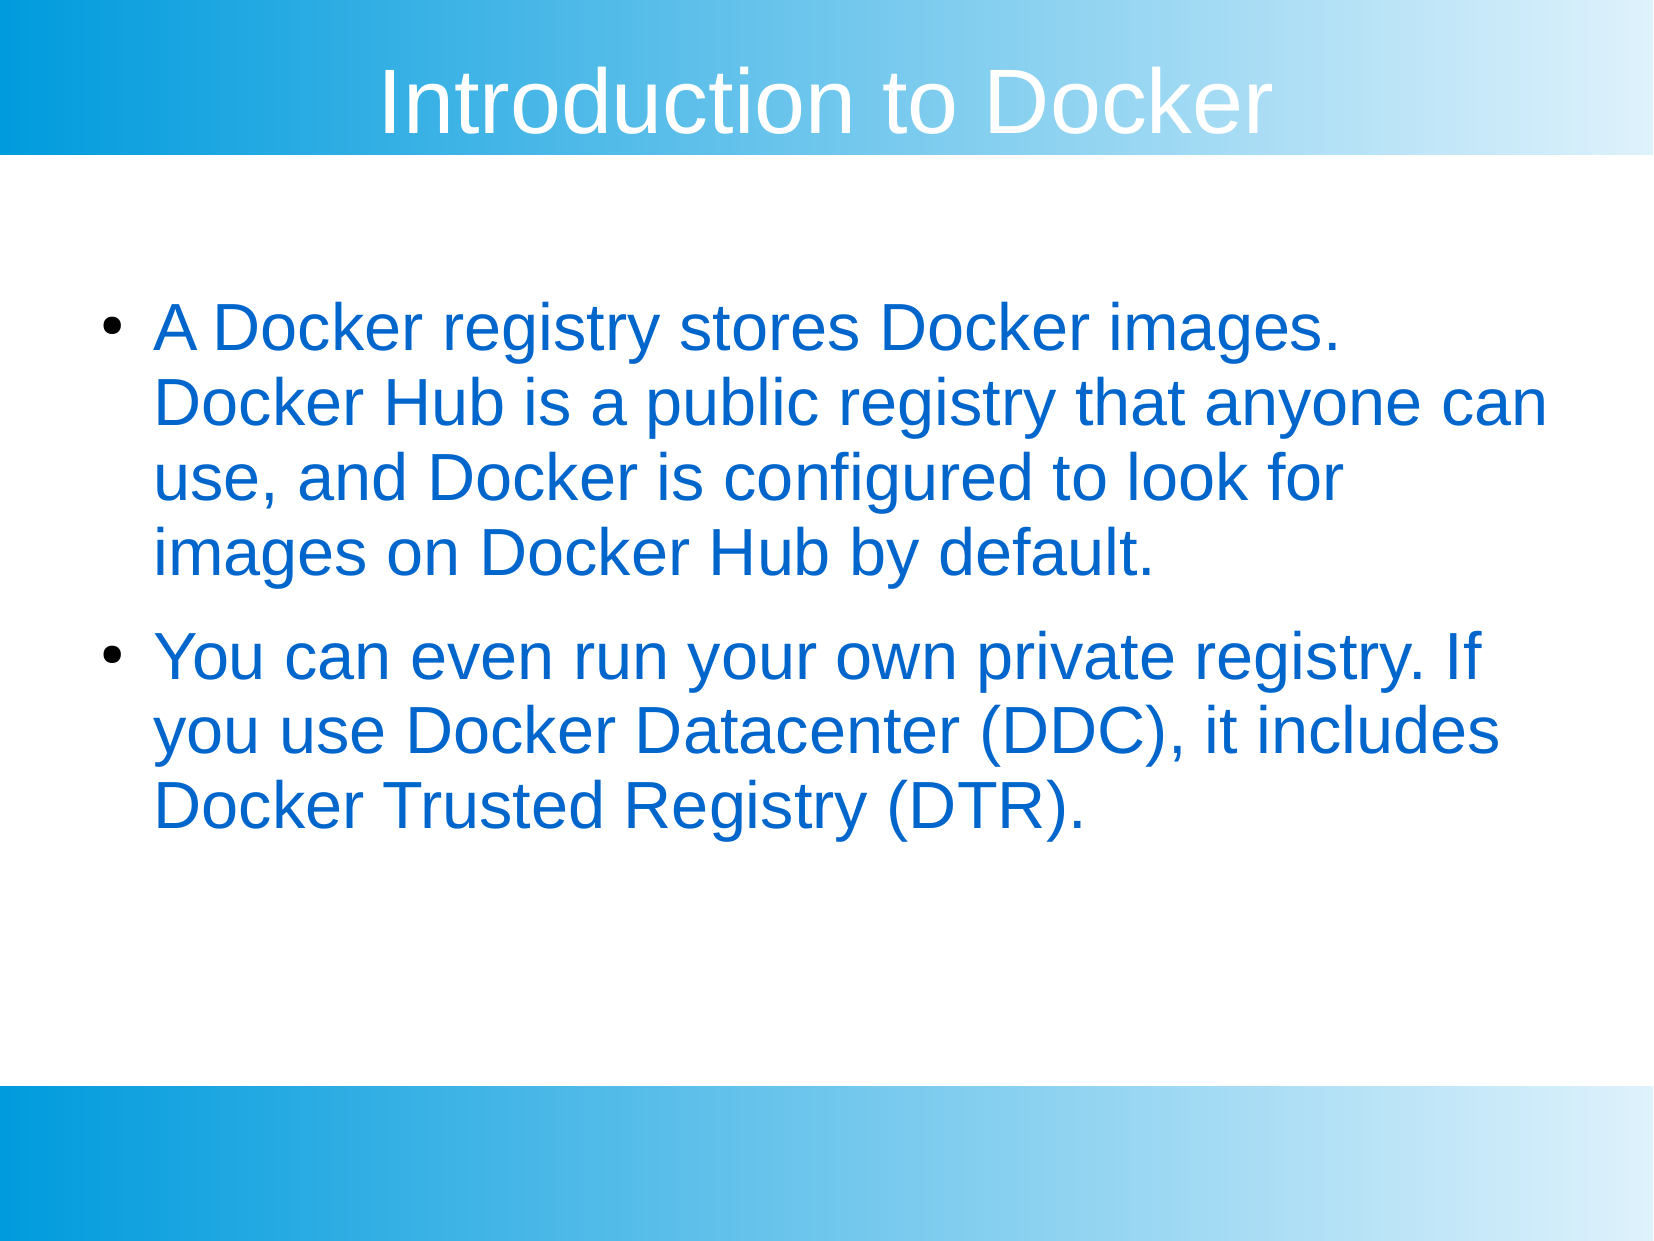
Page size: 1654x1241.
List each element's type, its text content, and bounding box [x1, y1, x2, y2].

list A Docker registry stores Docker images. Docker Hub is a public registry that anyone can use, and Docker is configured to look for images on Docker Hub by default. You can even run your own private registry. If you use Docker Datacenter (DDC), it includes Docker Trusted Registry (DTR). [82, 290, 1571, 1010]
title Introduction to Docker [82, 49, 1571, 155]
